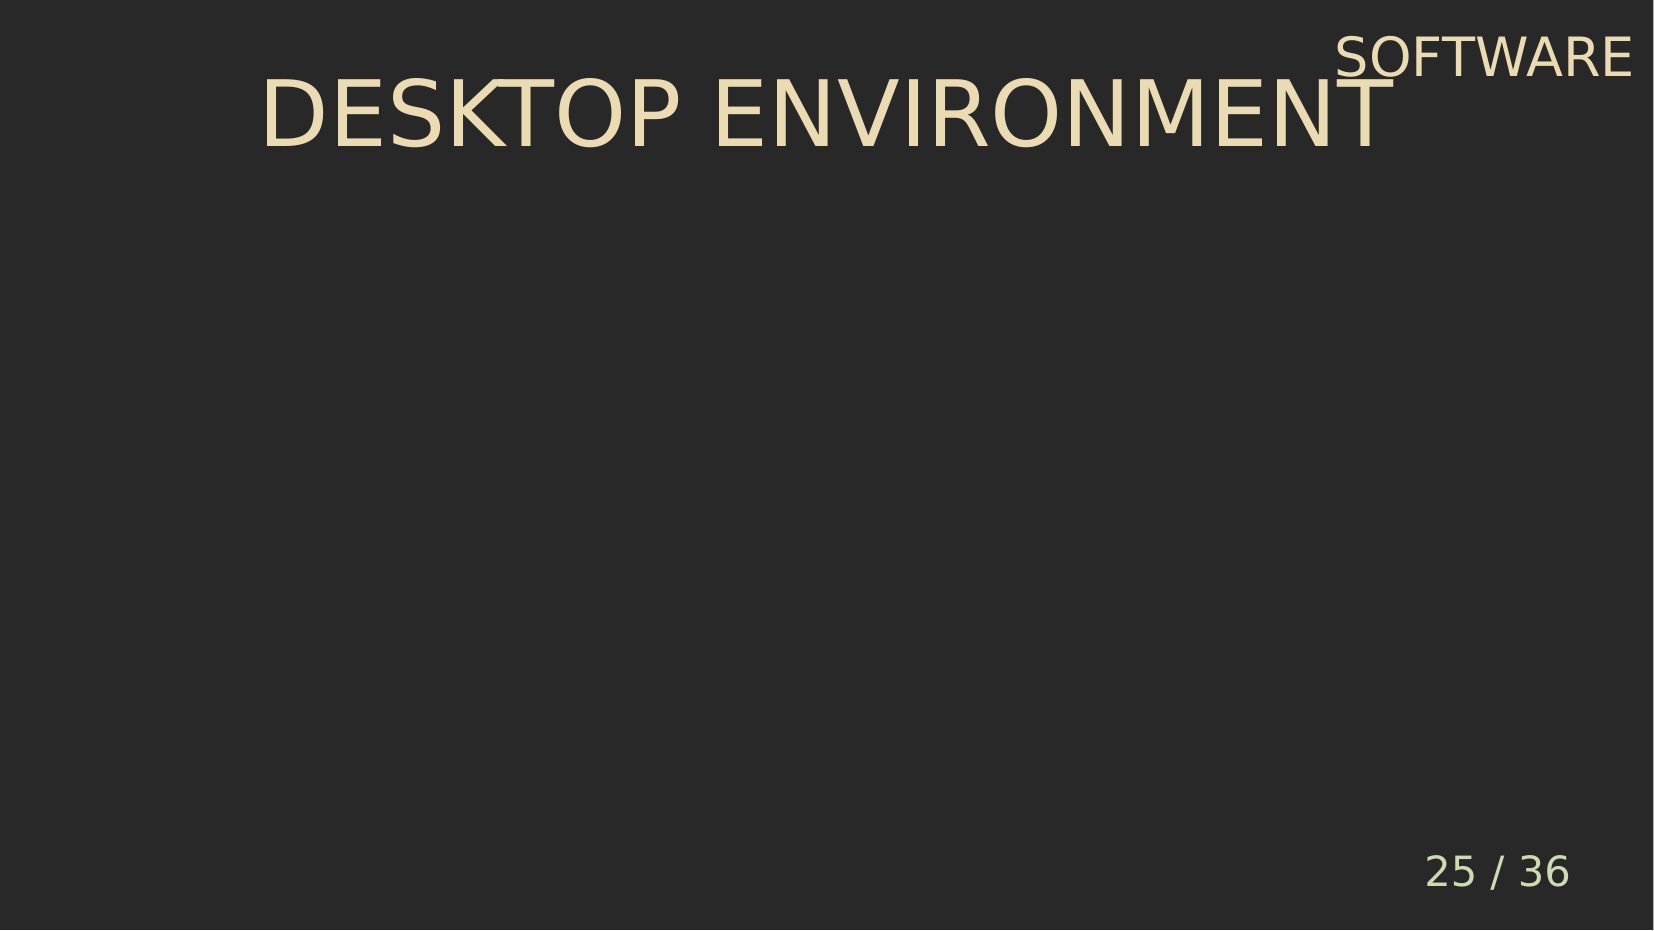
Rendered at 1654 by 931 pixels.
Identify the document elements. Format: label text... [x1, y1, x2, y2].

text_box SOFTWARE [1200, 18, 1651, 97]
title DESKTOP ENVIRONMENT [82, 37, 1571, 193]
